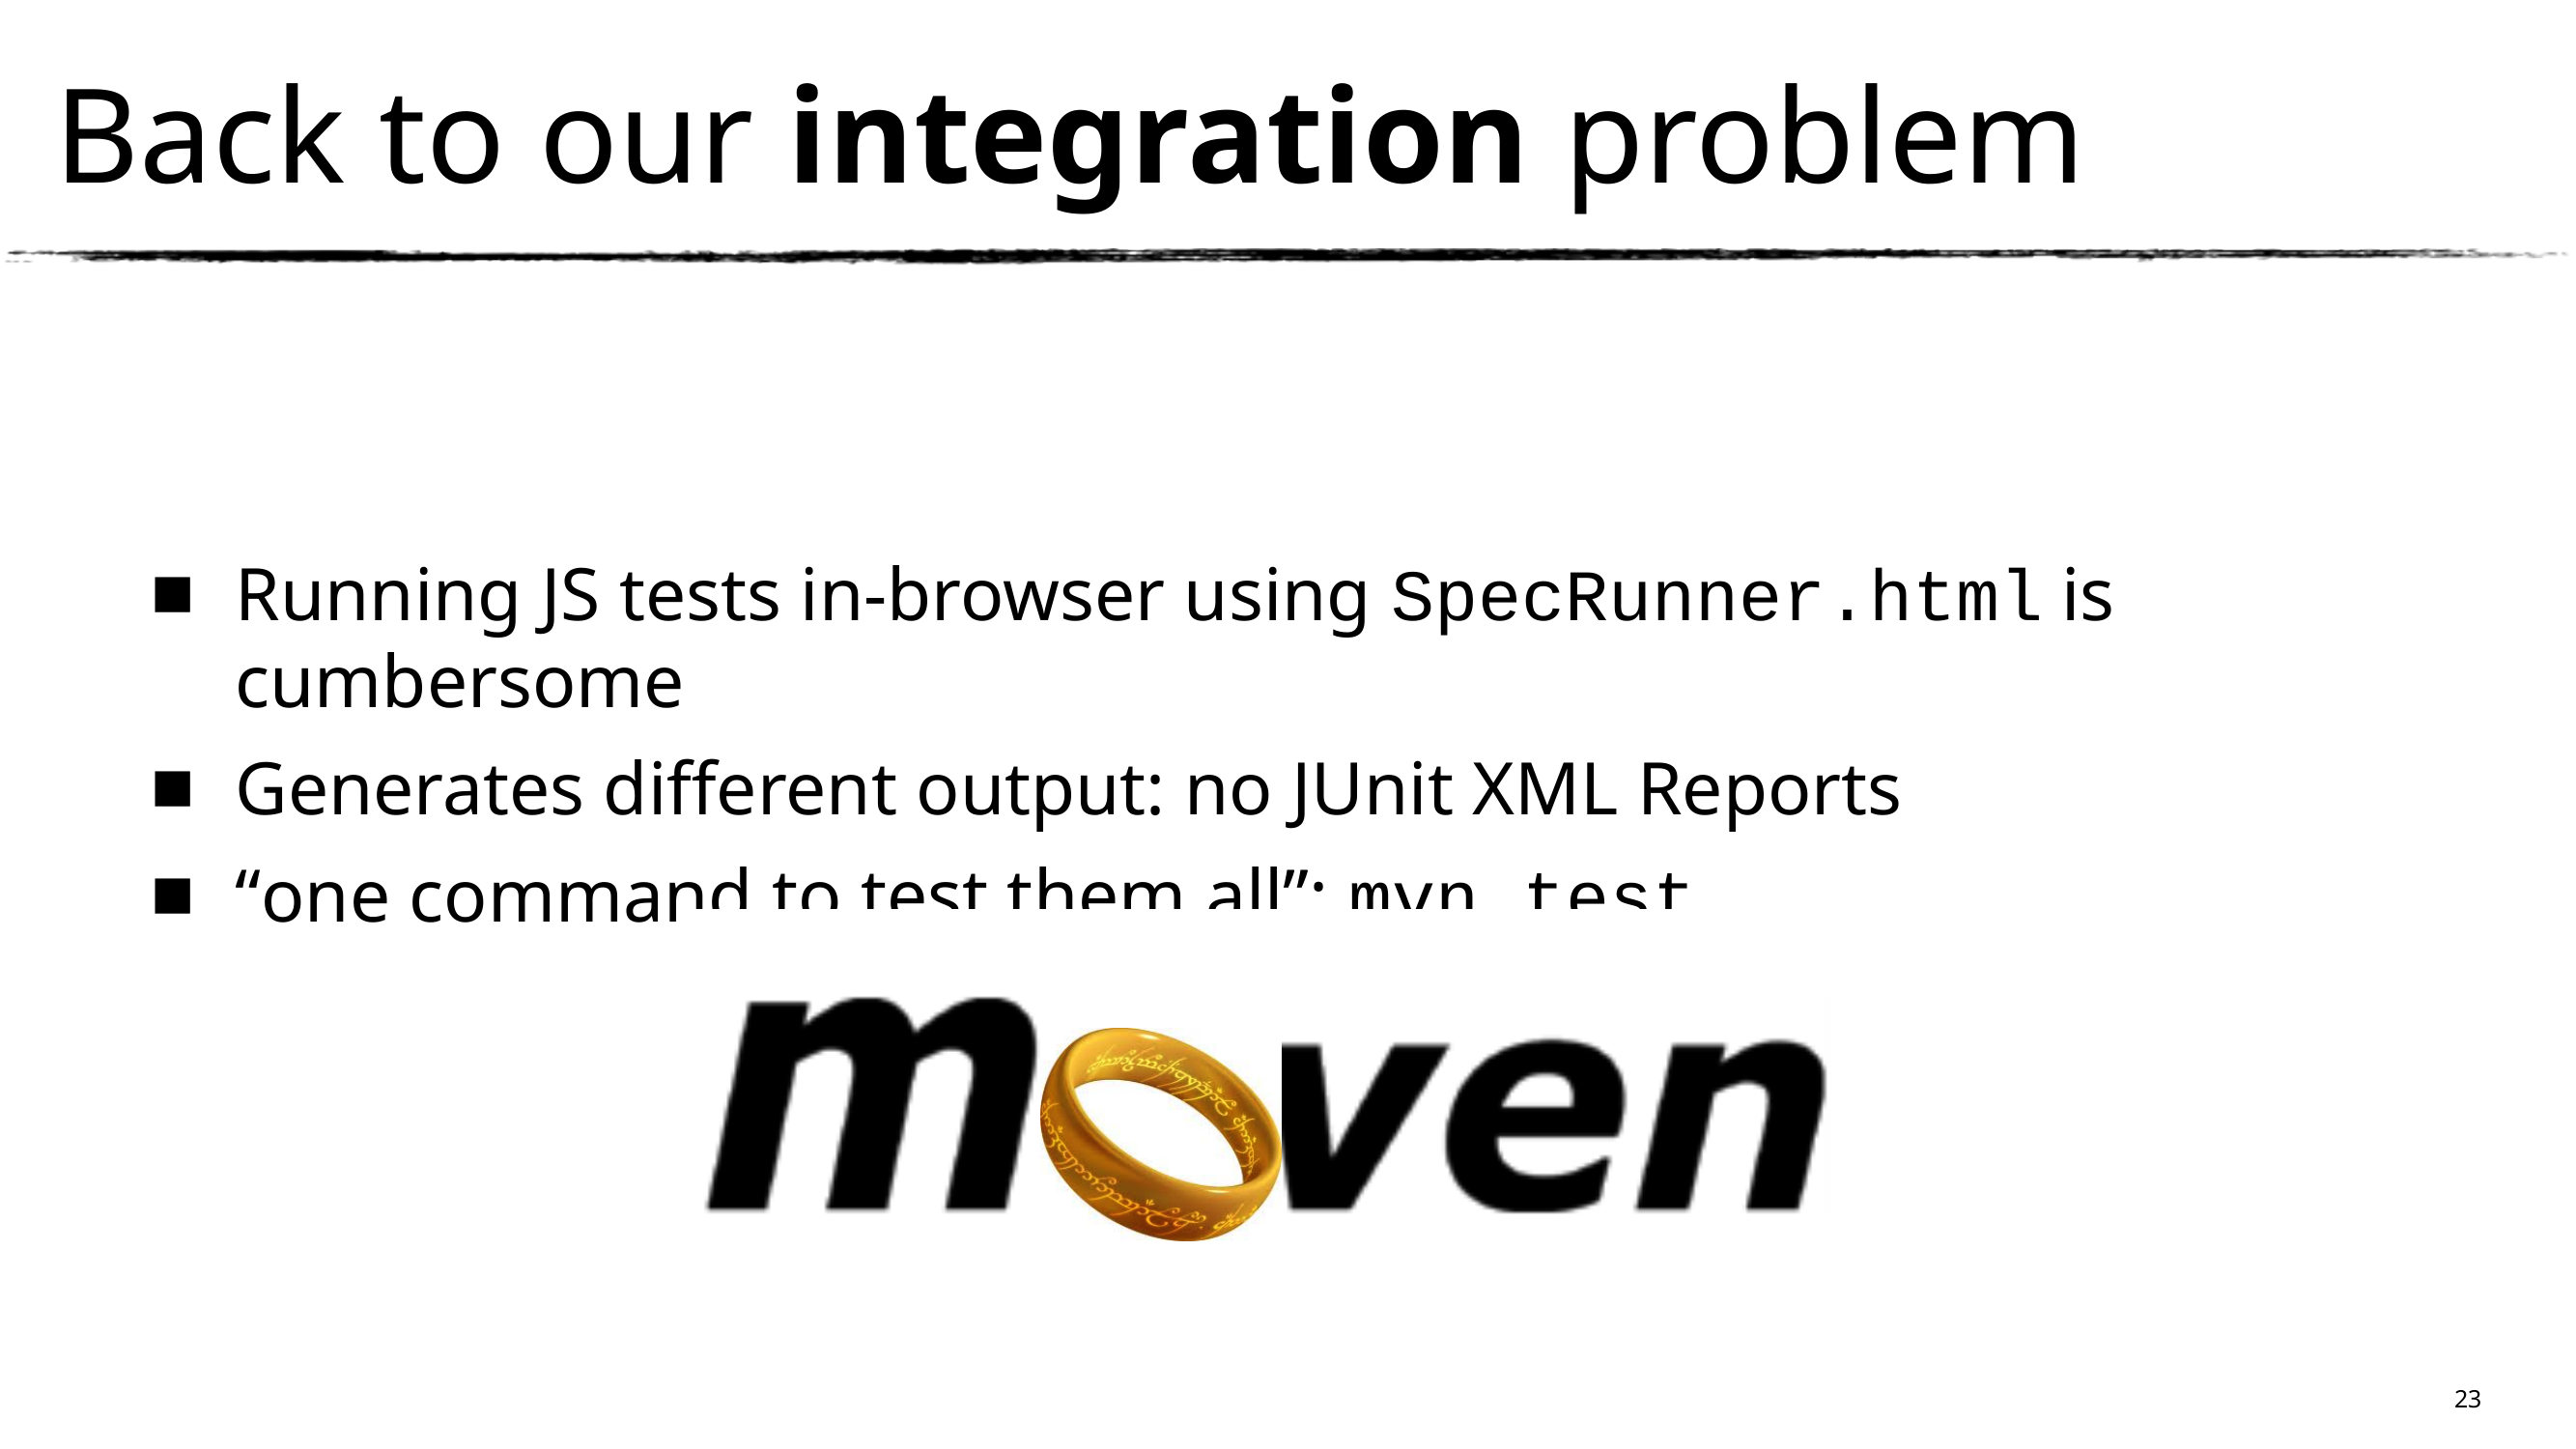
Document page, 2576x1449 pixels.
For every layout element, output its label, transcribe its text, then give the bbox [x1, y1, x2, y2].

picture [695, 909, 1850, 1305]
text_box Back to our integration problem [45, 12, 2528, 250]
picture [0, 248, 2576, 268]
text_box <number> [2447, 1376, 2490, 1421]
text_box Running JS tests in-browser using SpecRunner.html is cumbersome Generates different output: no JUnit XML Reports “one command to test them all”: mvn test [116, 326, 2457, 1387]
